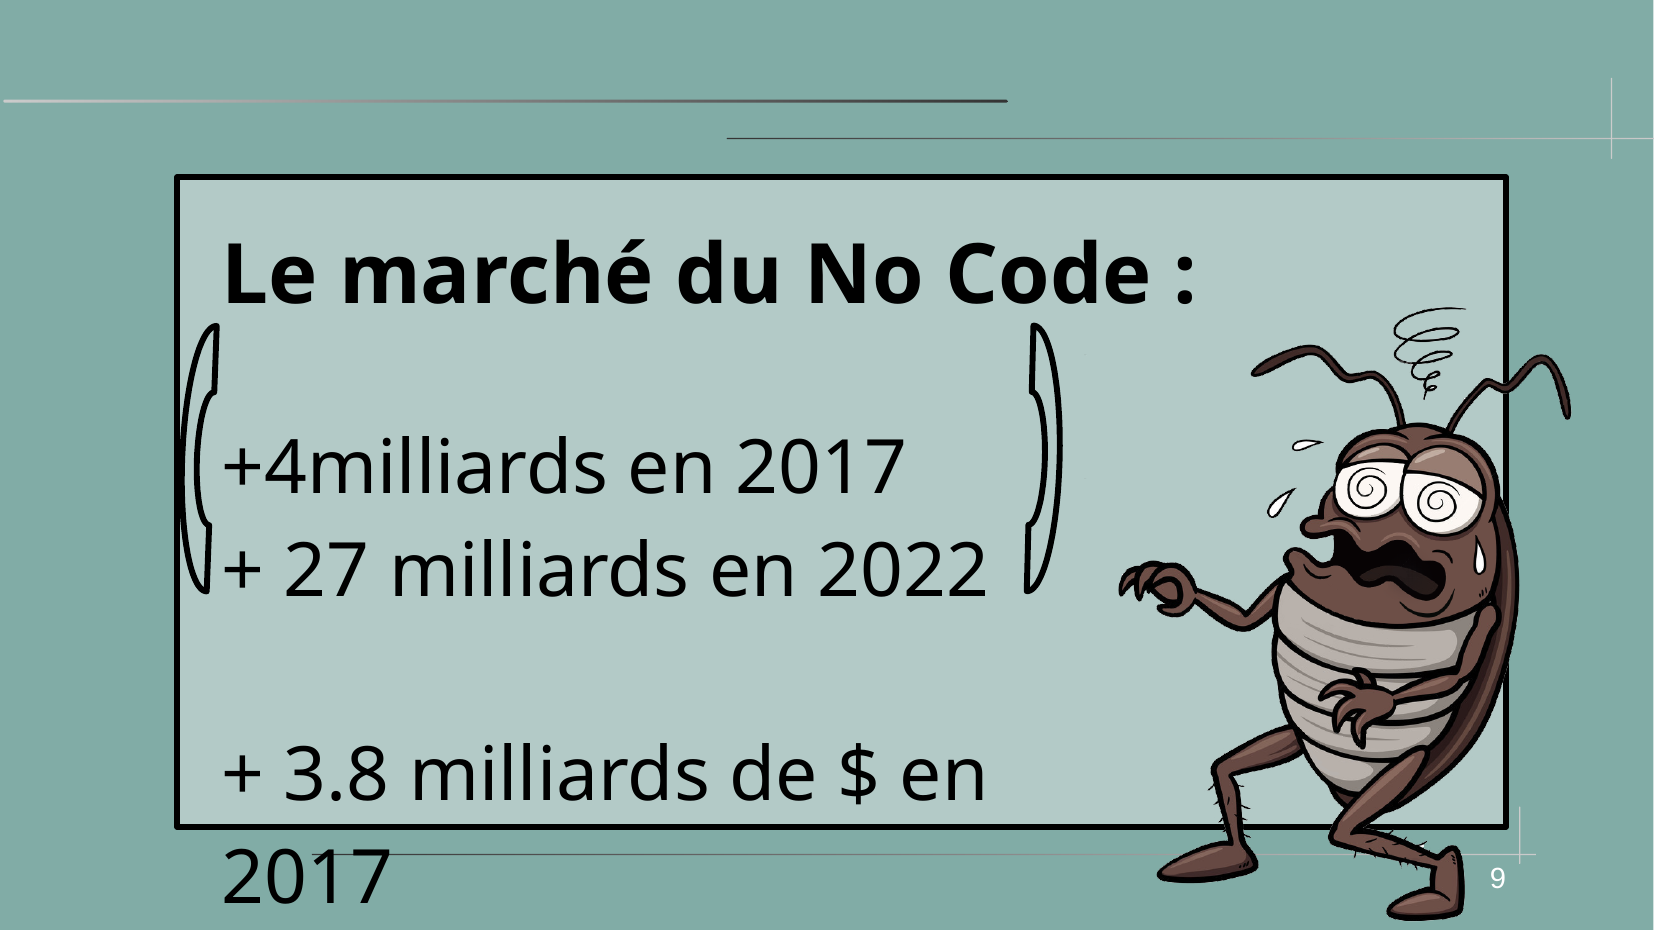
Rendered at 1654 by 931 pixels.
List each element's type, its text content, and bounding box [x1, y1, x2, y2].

text_box [1026, 325, 1060, 592]
text_box +4milliards en 2017 + 27 milliards en 2022 + 3.8 milliards de $ en 2017 + 15 milliards en 2021 [206, 304, 1182, 814]
text_box Le marché du No Code : [206, 206, 1241, 313]
text_box [177, 177, 1506, 827]
picture [1084, 295, 1625, 931]
